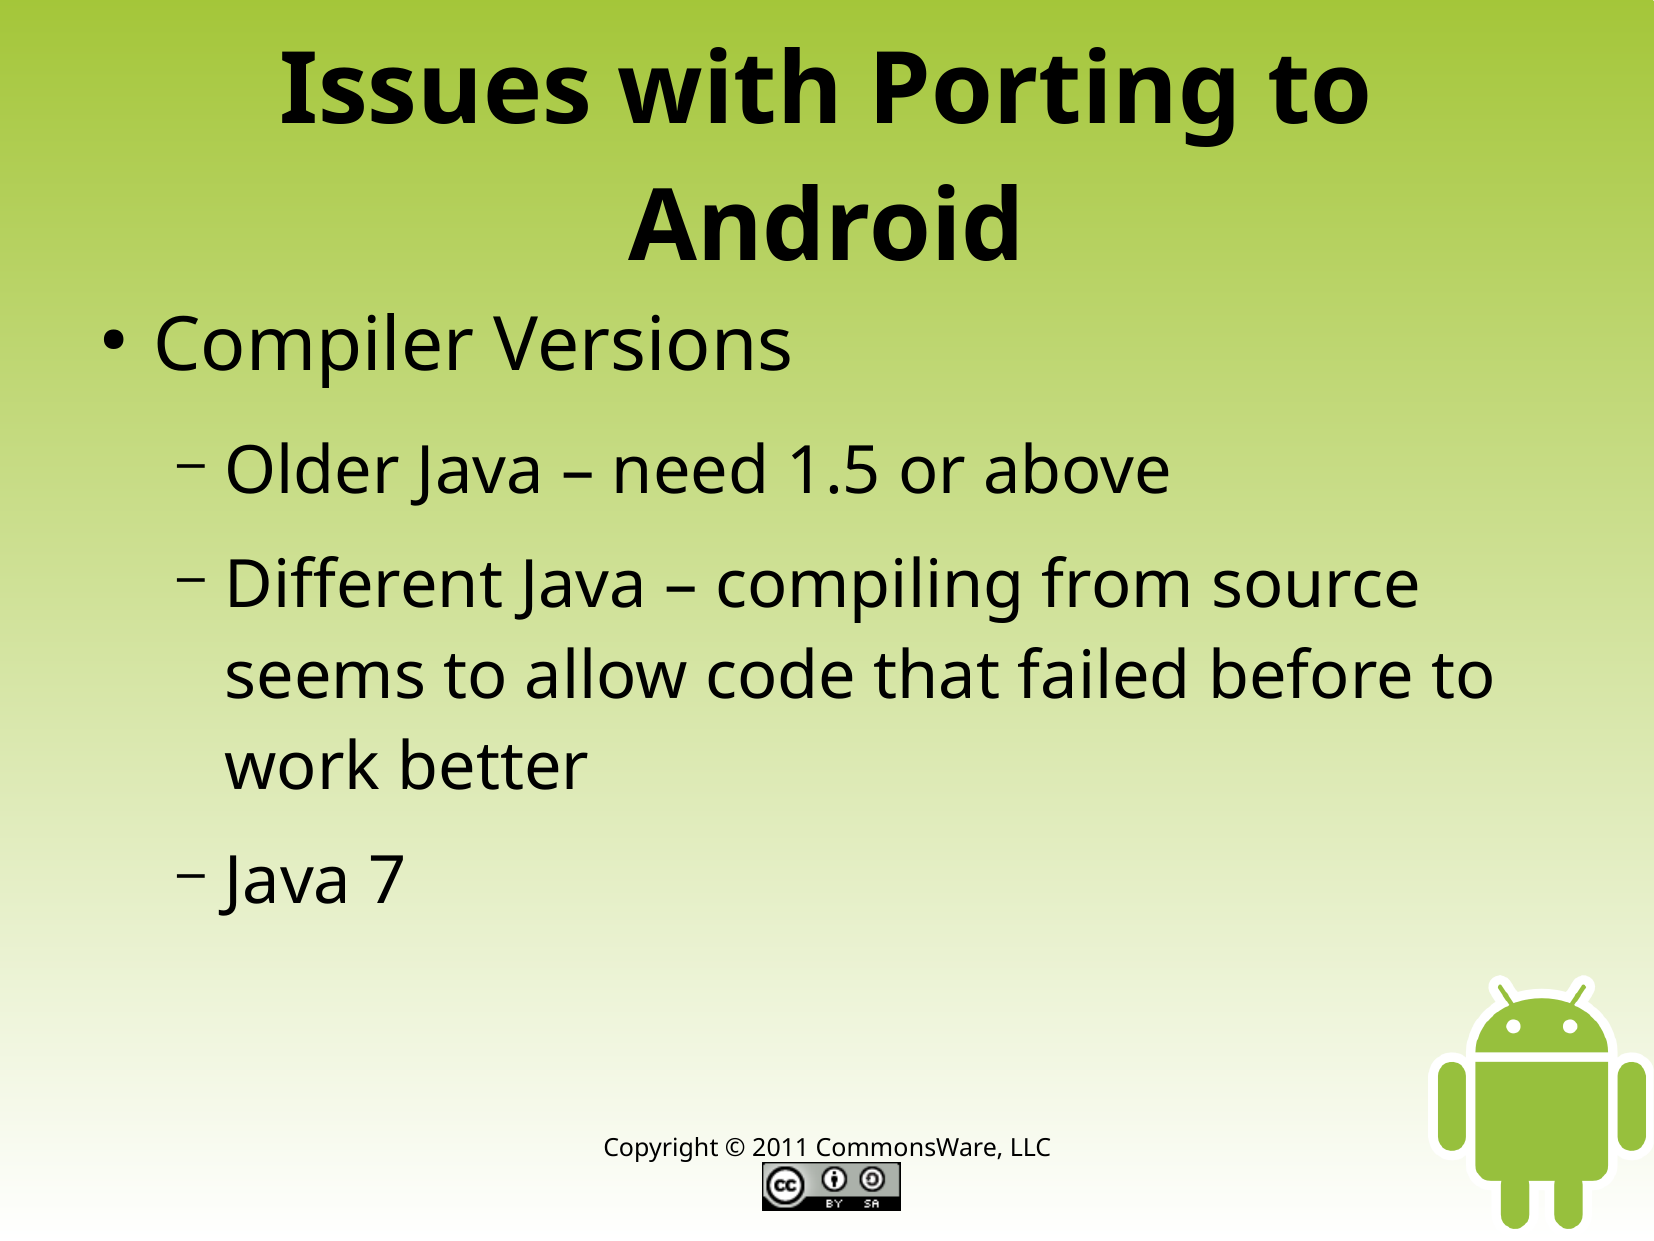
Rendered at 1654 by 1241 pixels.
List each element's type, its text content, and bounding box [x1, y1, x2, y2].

picture [762, 1162, 901, 1211]
picture [1428, 975, 1654, 1238]
list Compiler Versions Older Java – need 1.5 or above Different Java – compiling from source seems to allow code that failed before to work better Java 7 [82, 290, 1571, 1109]
title Issues with Porting to Android [82, 49, 1571, 257]
